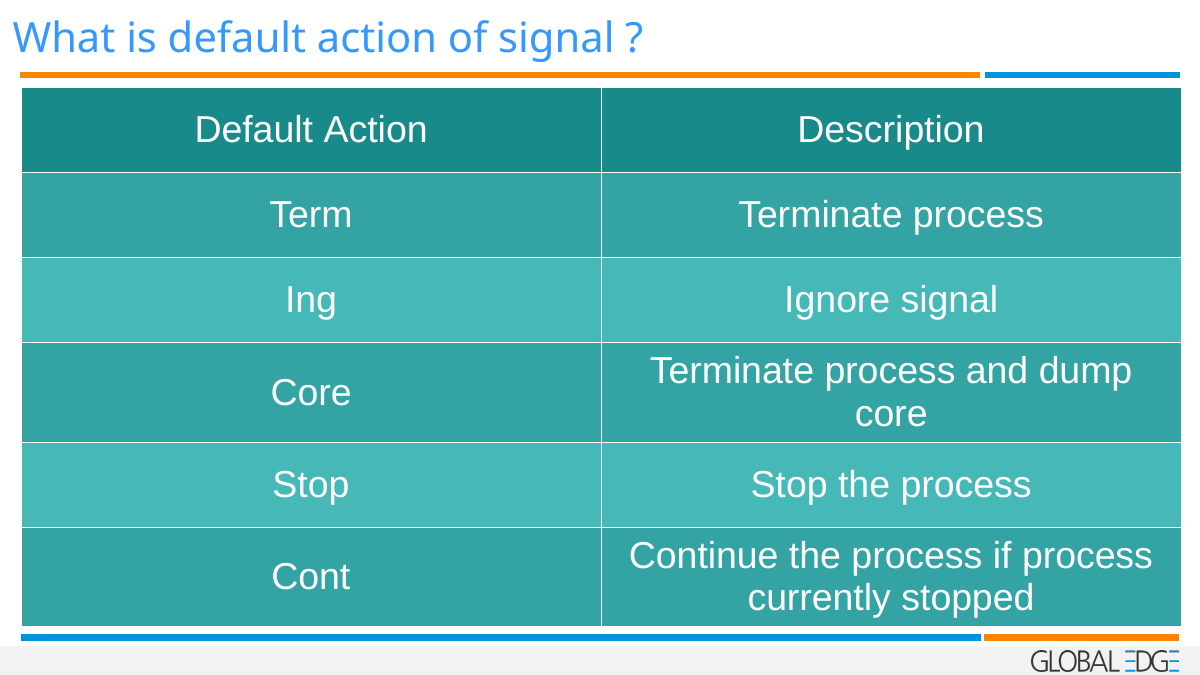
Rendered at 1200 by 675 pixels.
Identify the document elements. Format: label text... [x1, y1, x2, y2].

table_cell Cont [22, 528, 601, 626]
table_cell Core [22, 343, 601, 442]
table_cell Continue the process if process currently stopped [602, 528, 1181, 626]
table_header Default Action [22, 88, 601, 172]
table_cell Ing [22, 258, 601, 342]
picture [1031, 650, 1179, 672]
table_cell Stop the process [602, 443, 1181, 527]
table_header Description [602, 88, 1181, 172]
title What is default action of signal ? [12, 9, 1088, 63]
table_cell Terminate process and dump core [602, 343, 1181, 442]
table_cell Terminate process [602, 173, 1181, 257]
table_cell Ignore signal [602, 258, 1181, 342]
table_cell Term [22, 173, 601, 257]
table_cell Stop [22, 443, 601, 527]
